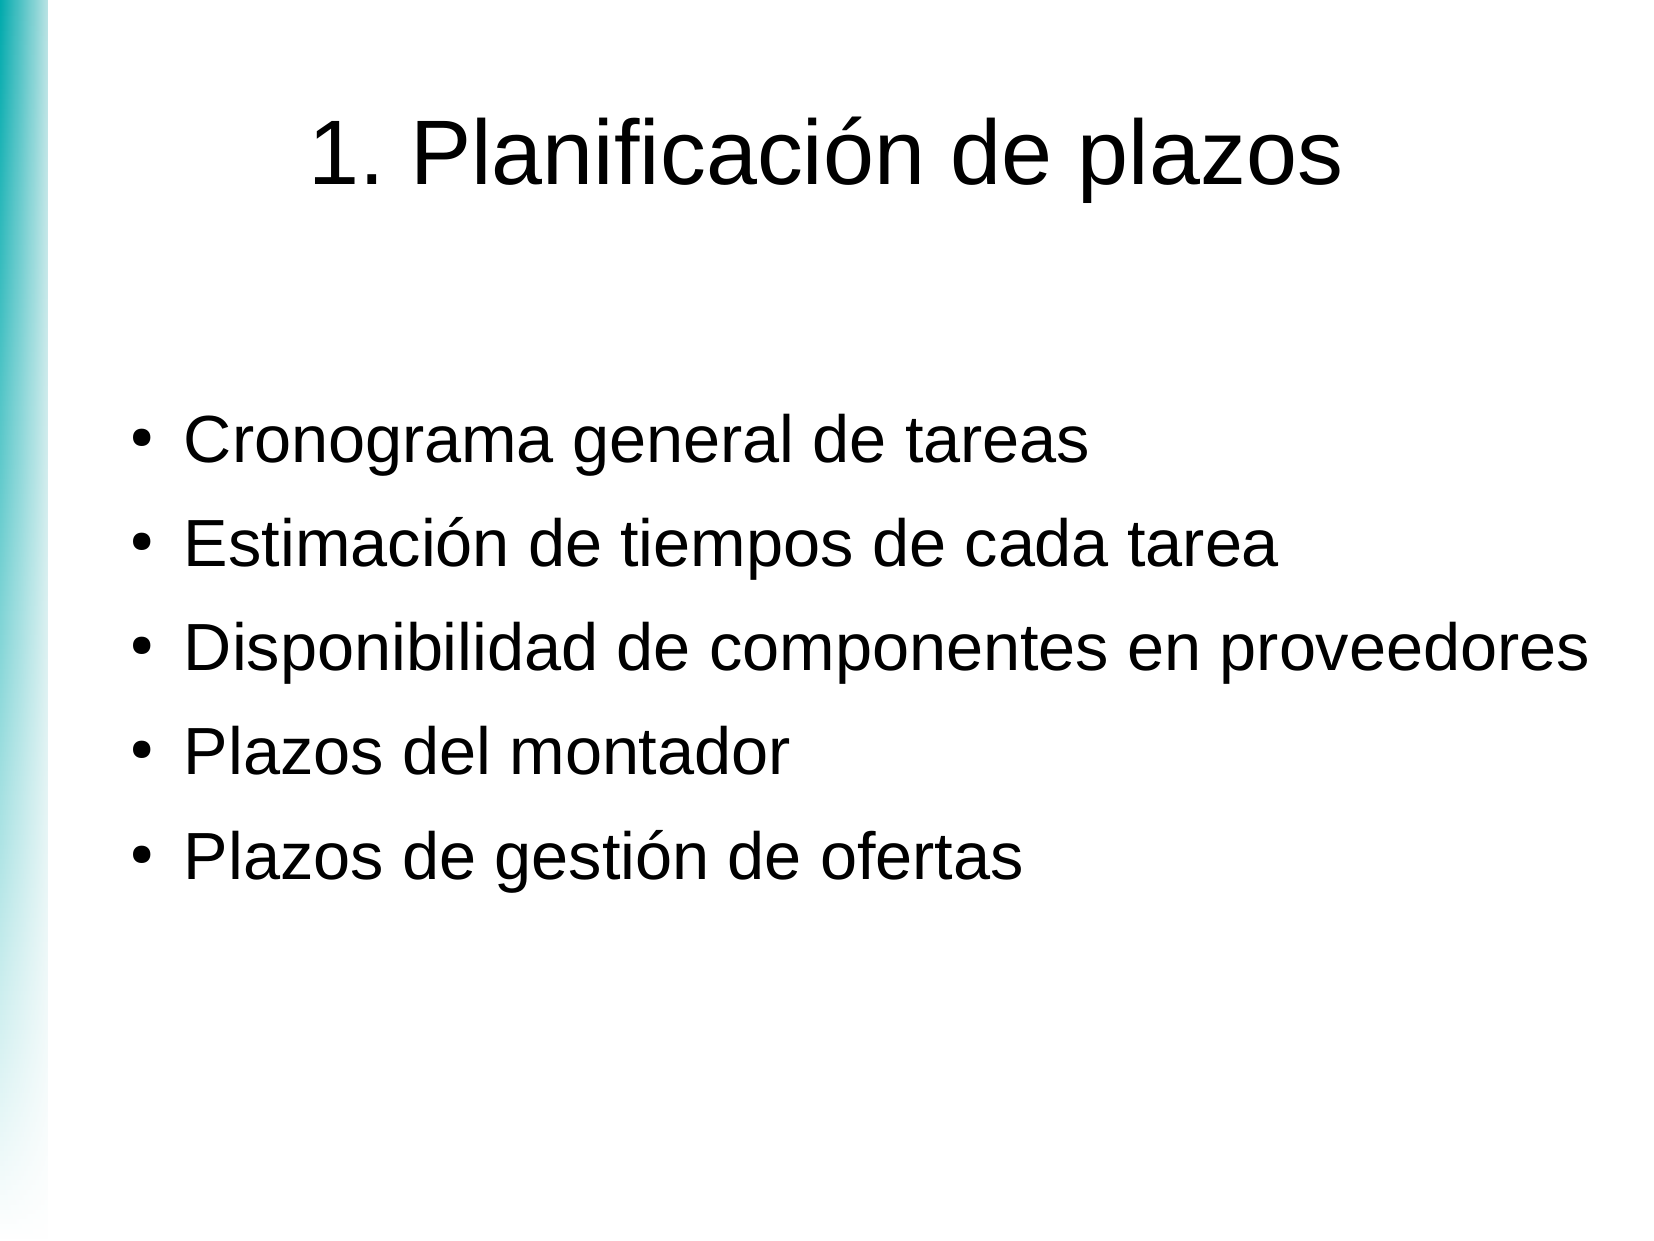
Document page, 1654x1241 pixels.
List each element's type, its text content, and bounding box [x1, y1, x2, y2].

list Cronograma general de tareas Estimación de tiempos de cada tarea Disponibilidad de componentes en proveedores Plazos del montador Plazos de gestión de ofertas [129, 401, 1619, 1052]
title 1. Planificación de plazos [82, 49, 1571, 257]
